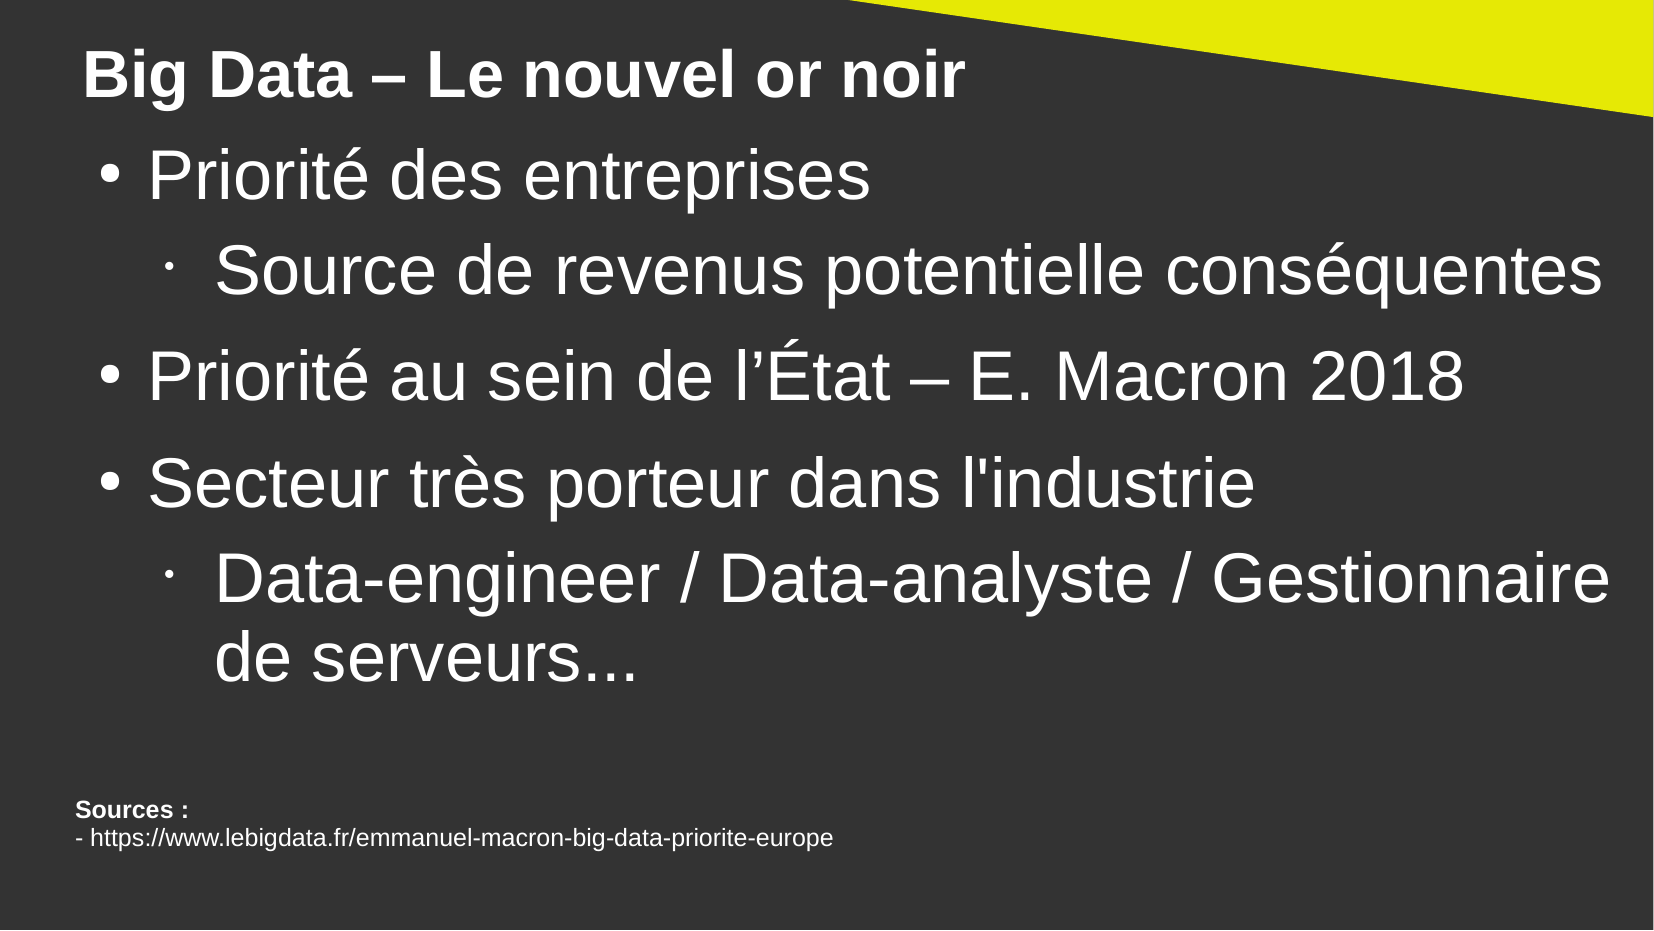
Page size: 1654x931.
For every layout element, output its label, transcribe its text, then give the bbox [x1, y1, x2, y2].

title Big Data – Le nouvel or noir [82, 37, 1571, 114]
text_box [848, 0, 1654, 118]
list Priorité des entreprises Source de revenus potentielle conséquentes Priorité au sein de l’État – E. Macron 2018 Secteur très porteur dans l'industrie Data-engineer / Data-analyste / Gestionnaire de serveurs... [80, 135, 1620, 768]
text_box Sources : - https://www.lebigdata.fr/emmanuel-macron-big-data-priorite-europe [60, 788, 1546, 916]
